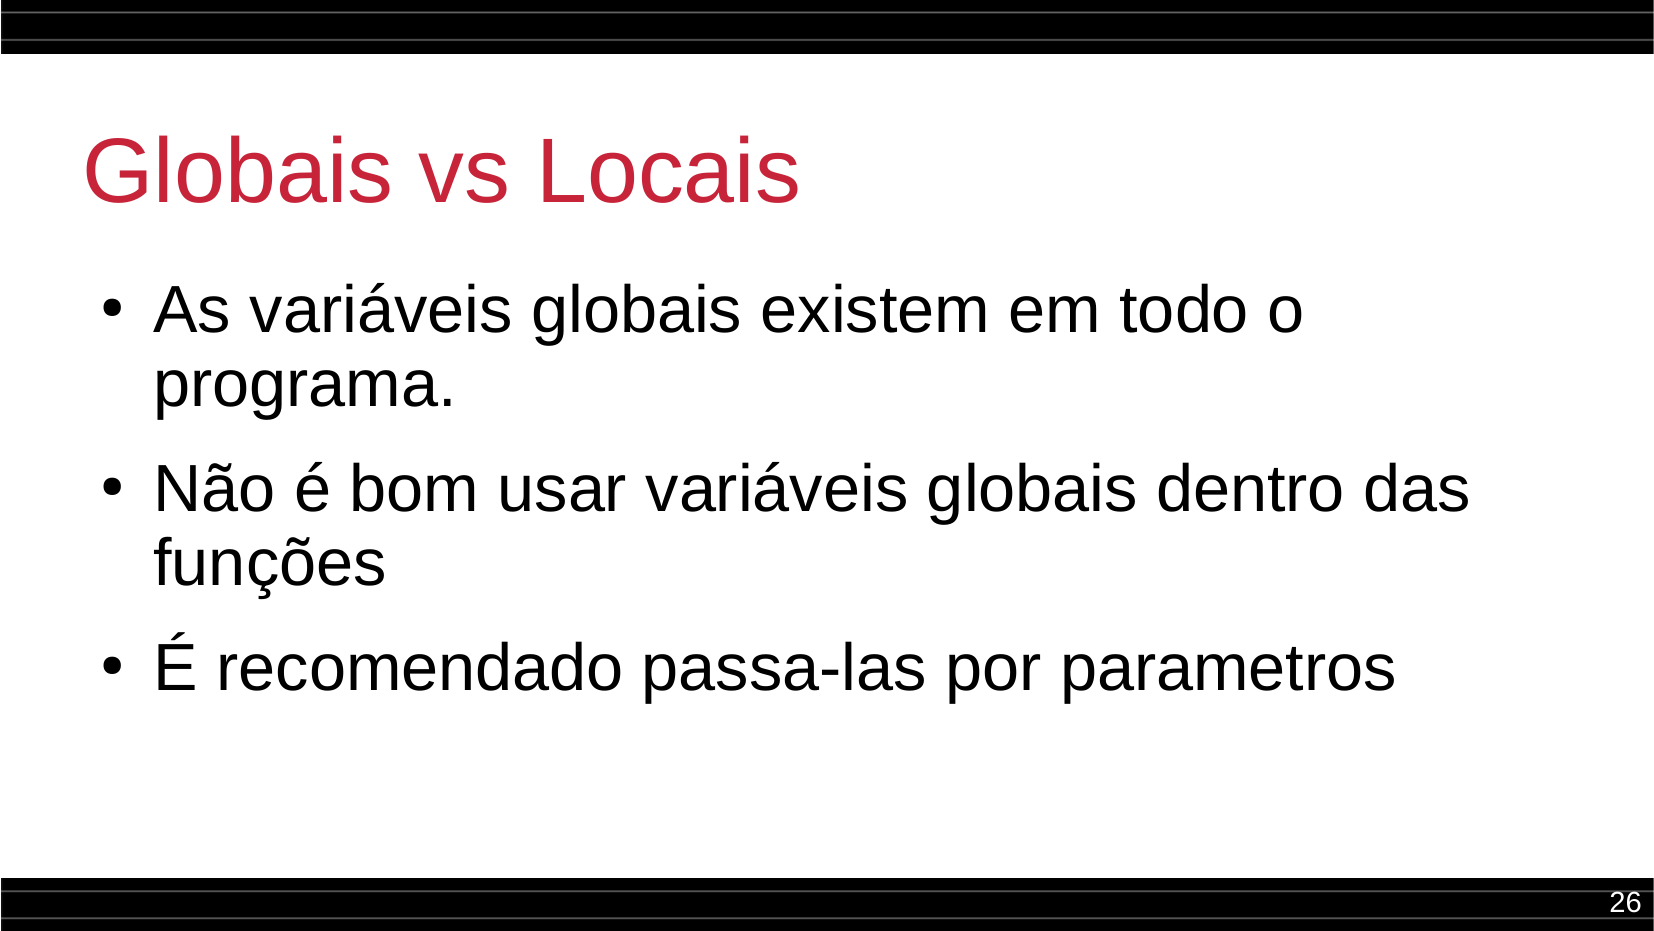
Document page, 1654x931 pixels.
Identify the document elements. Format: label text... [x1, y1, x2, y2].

title Globais vs Locais [82, 92, 1571, 249]
picture [1, 878, 1654, 931]
list As variáveis globais existem em todo o programa. Não é bom usar variáveis globais dentro das funções É recomendado passa-las por parametros [82, 271, 1571, 758]
picture [1, 0, 1654, 54]
